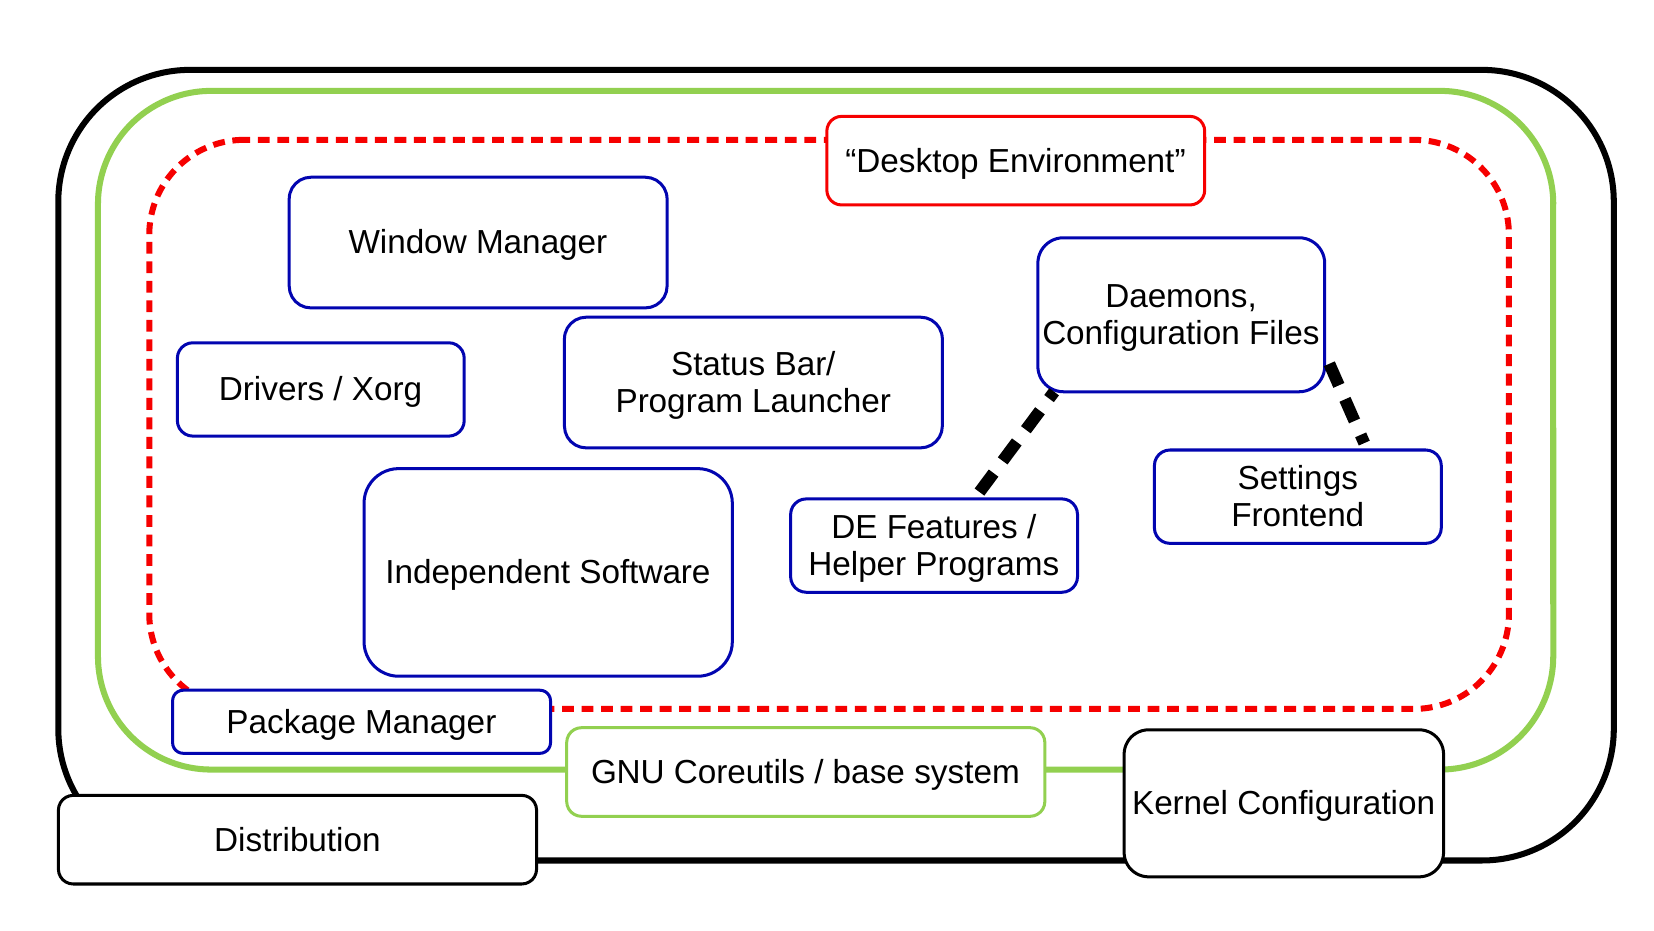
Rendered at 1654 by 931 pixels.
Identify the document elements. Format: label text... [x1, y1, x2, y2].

text_box Distribution [58, 795, 537, 884]
text_box DE Features / Helper Programs [790, 498, 1078, 593]
text_box Independent Software [364, 468, 733, 677]
text_box Drivers / Xorg [177, 342, 465, 437]
text_box Daemons, Configuration Files [1037, 237, 1325, 392]
text_box GNU Coreutils / base system [566, 727, 1045, 817]
text_box Package Manager [172, 690, 551, 754]
text_box Settings Frontend [1154, 450, 1442, 544]
text_box Window Manager [289, 177, 668, 308]
text_box Status Bar/ Program Launcher [564, 317, 943, 448]
text_box “Desktop Environment” [826, 116, 1205, 205]
text_box Kernel Configuration [1124, 729, 1444, 877]
